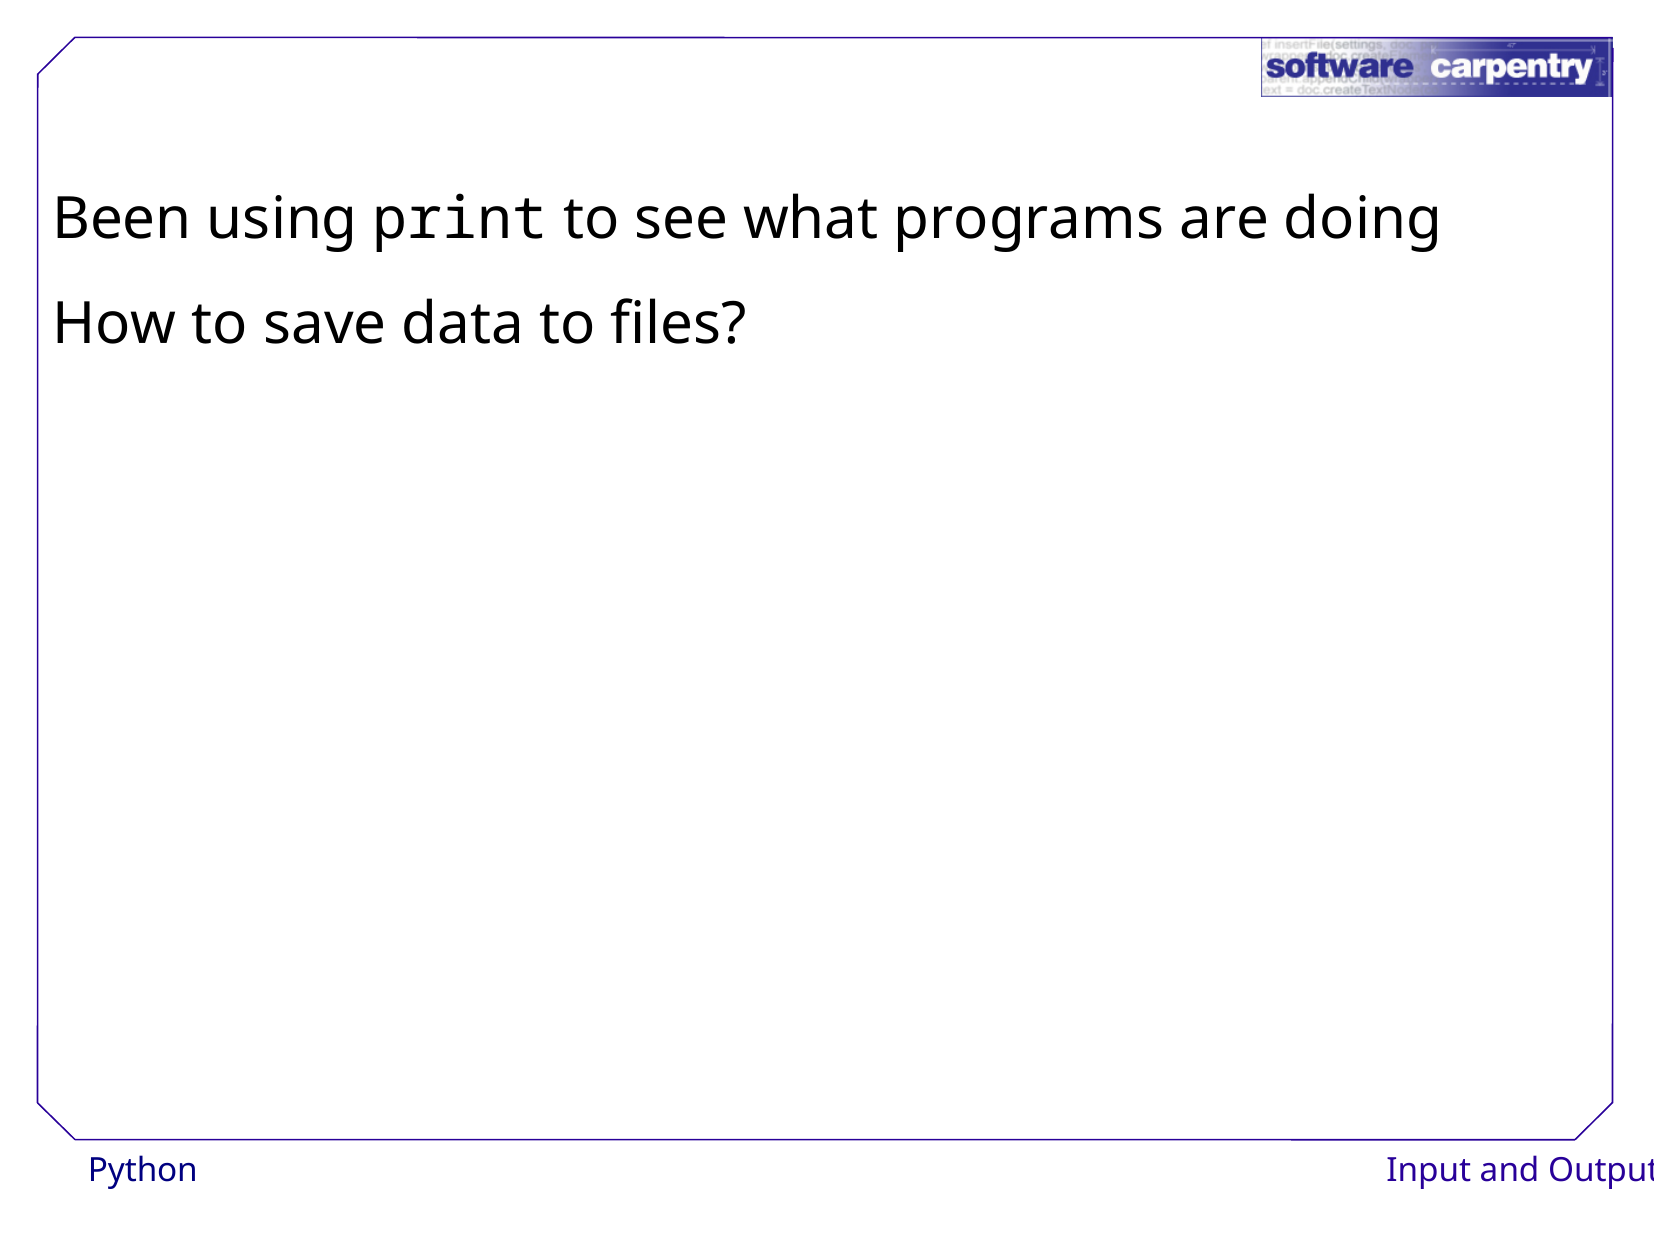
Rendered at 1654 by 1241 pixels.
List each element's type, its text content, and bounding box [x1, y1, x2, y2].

text_box Been using print to see what programs are doing How to save data to files? [37, 137, 1607, 364]
picture [1261, 39, 1613, 97]
